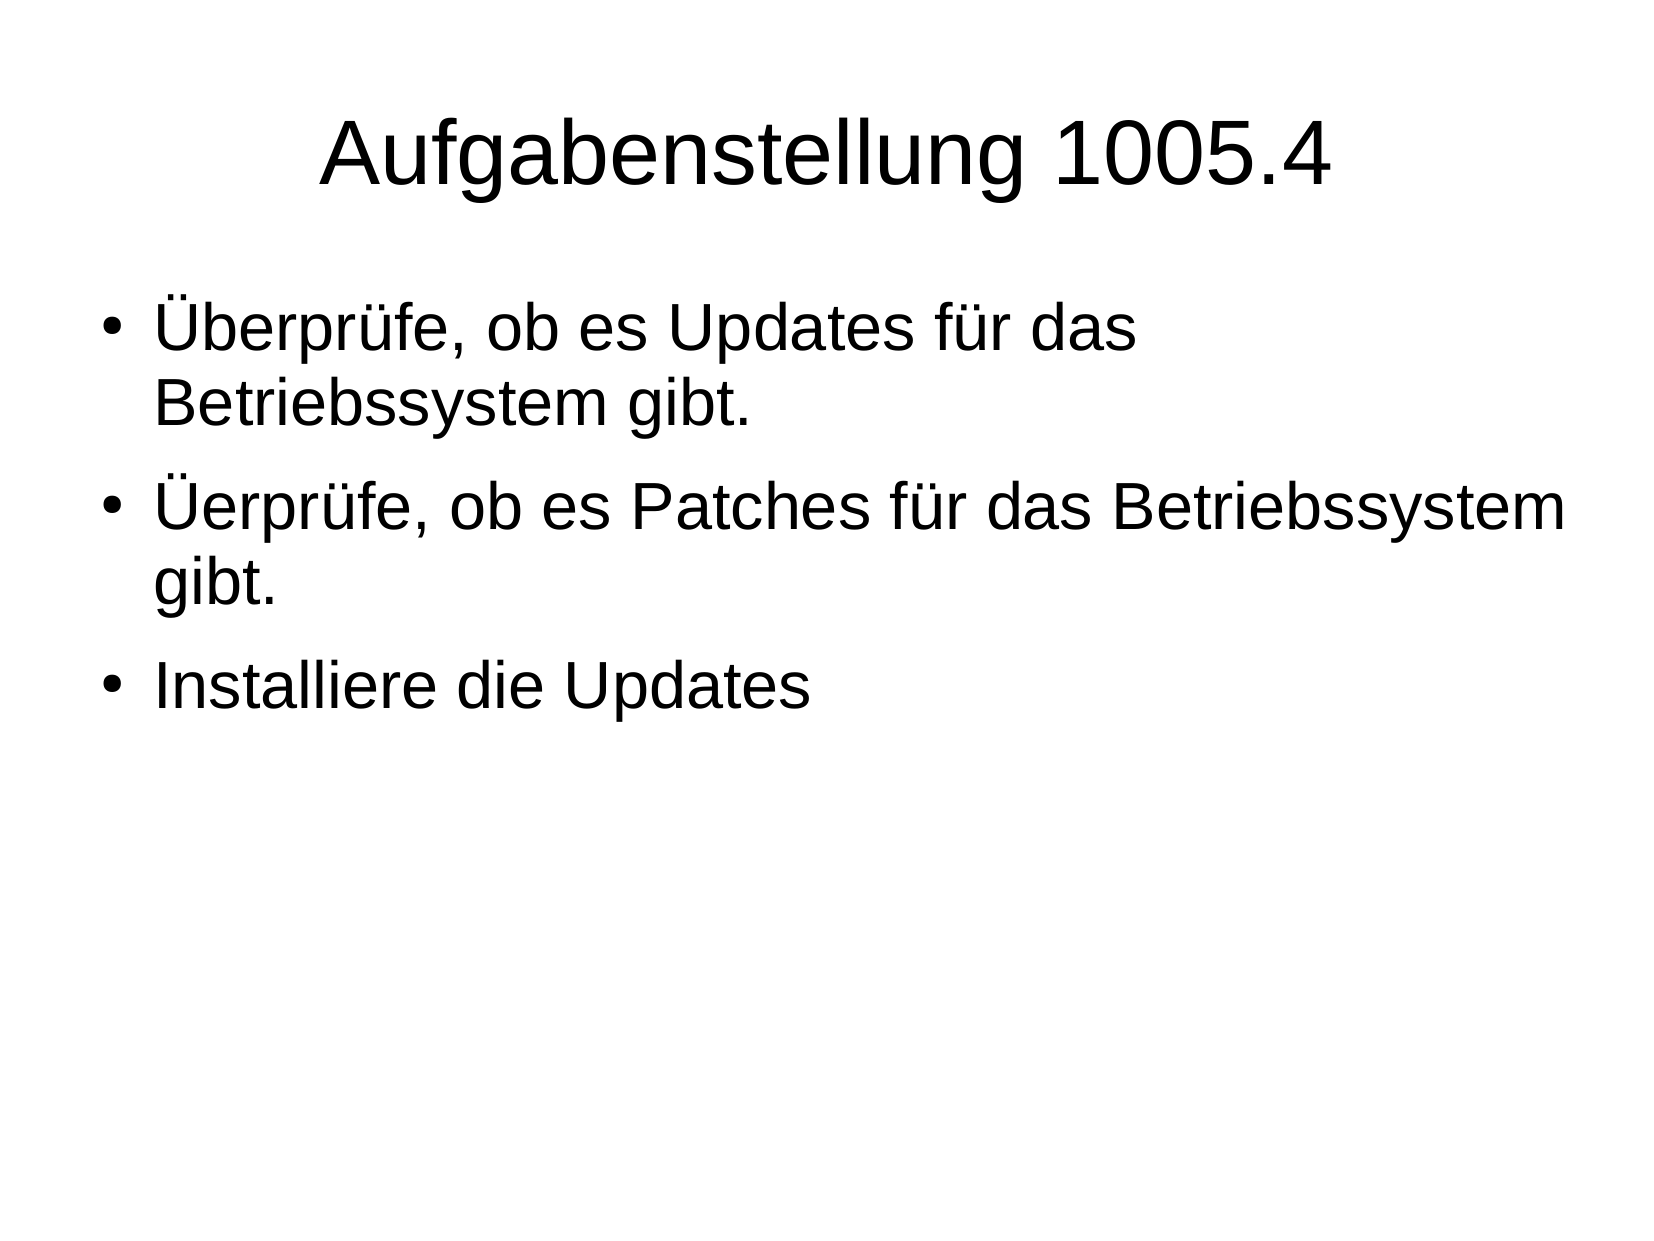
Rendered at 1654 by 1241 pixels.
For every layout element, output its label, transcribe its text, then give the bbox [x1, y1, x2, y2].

title Aufgabenstellung 1005.4 [82, 49, 1571, 257]
list Überprüfe, ob es Updates für das Betriebssystem gibt. Üerprüfe, ob es Patches für das Betriebssystem gibt. Installiere die Updates [82, 290, 1571, 1010]
